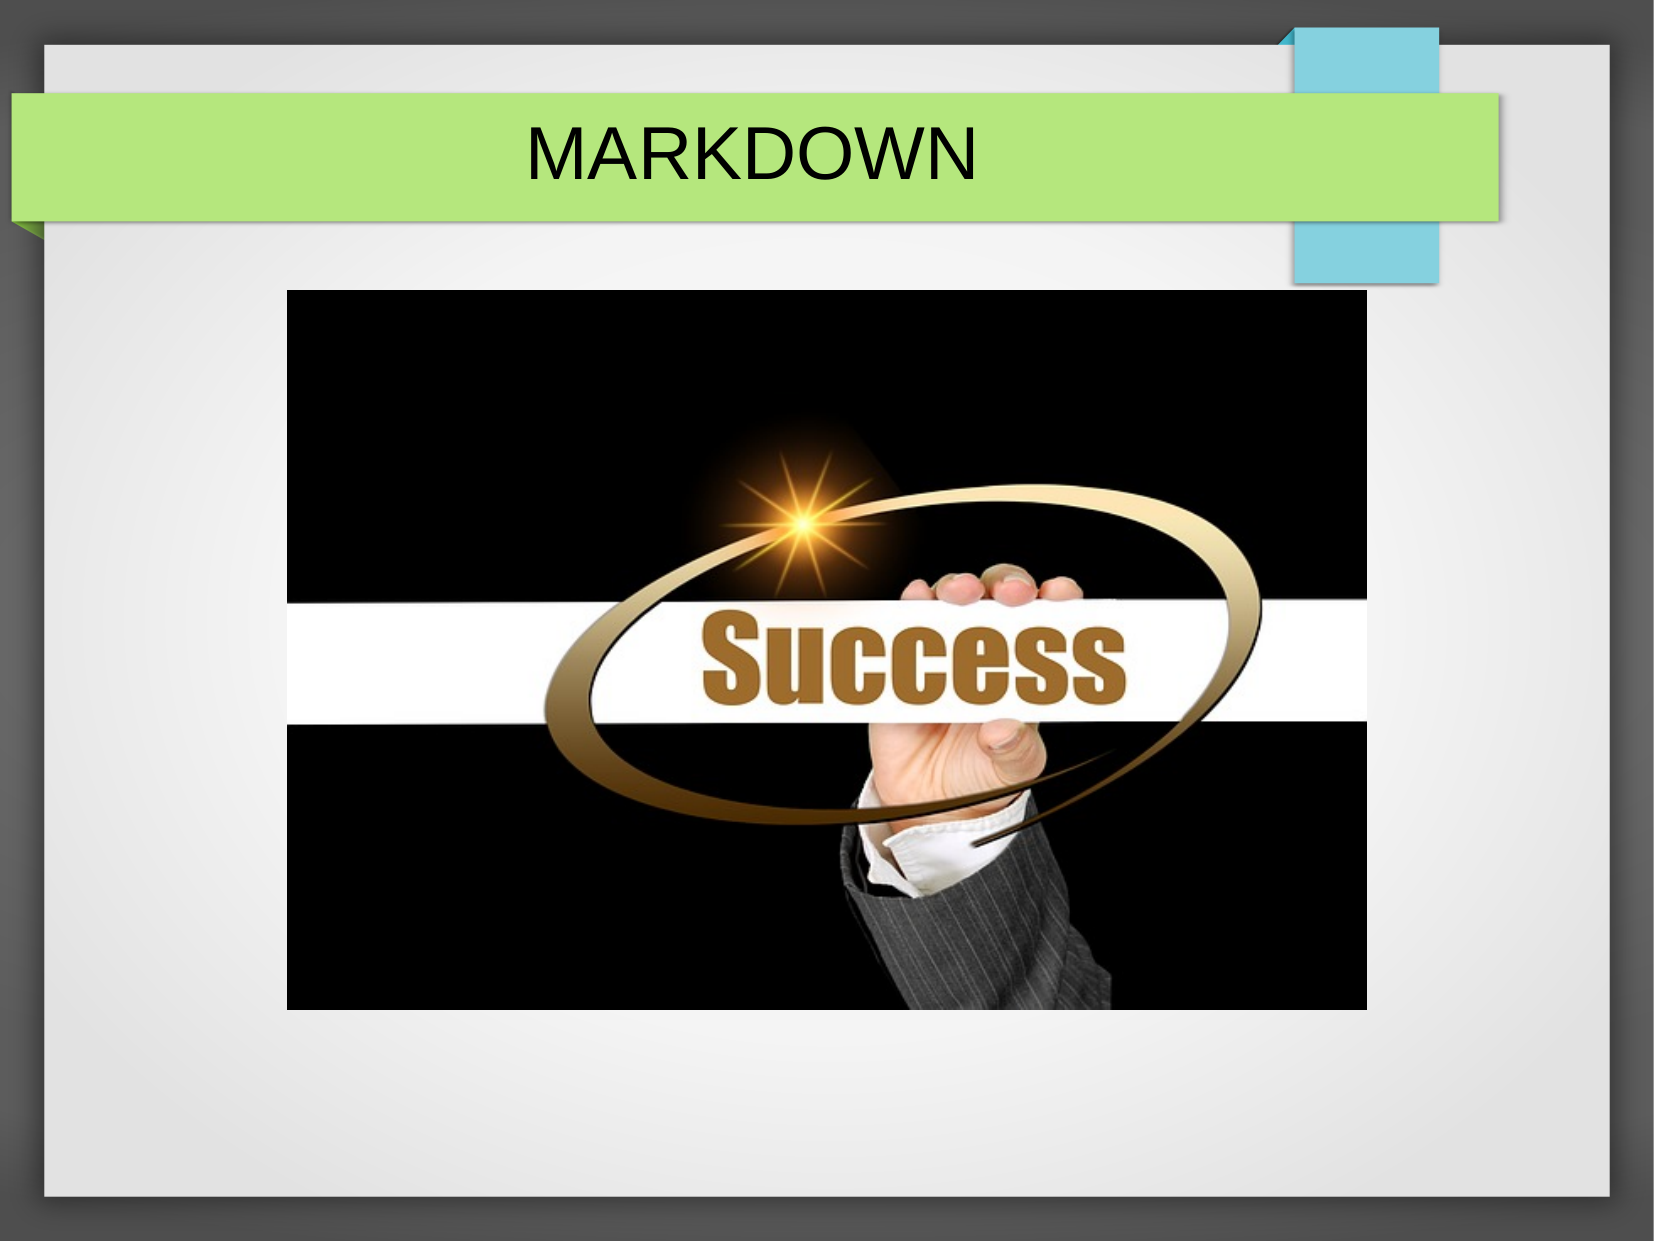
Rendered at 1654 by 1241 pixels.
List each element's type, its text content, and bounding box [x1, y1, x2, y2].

picture [0, 0, 1654, 1241]
title MARKDOWN [82, 94, 1264, 213]
